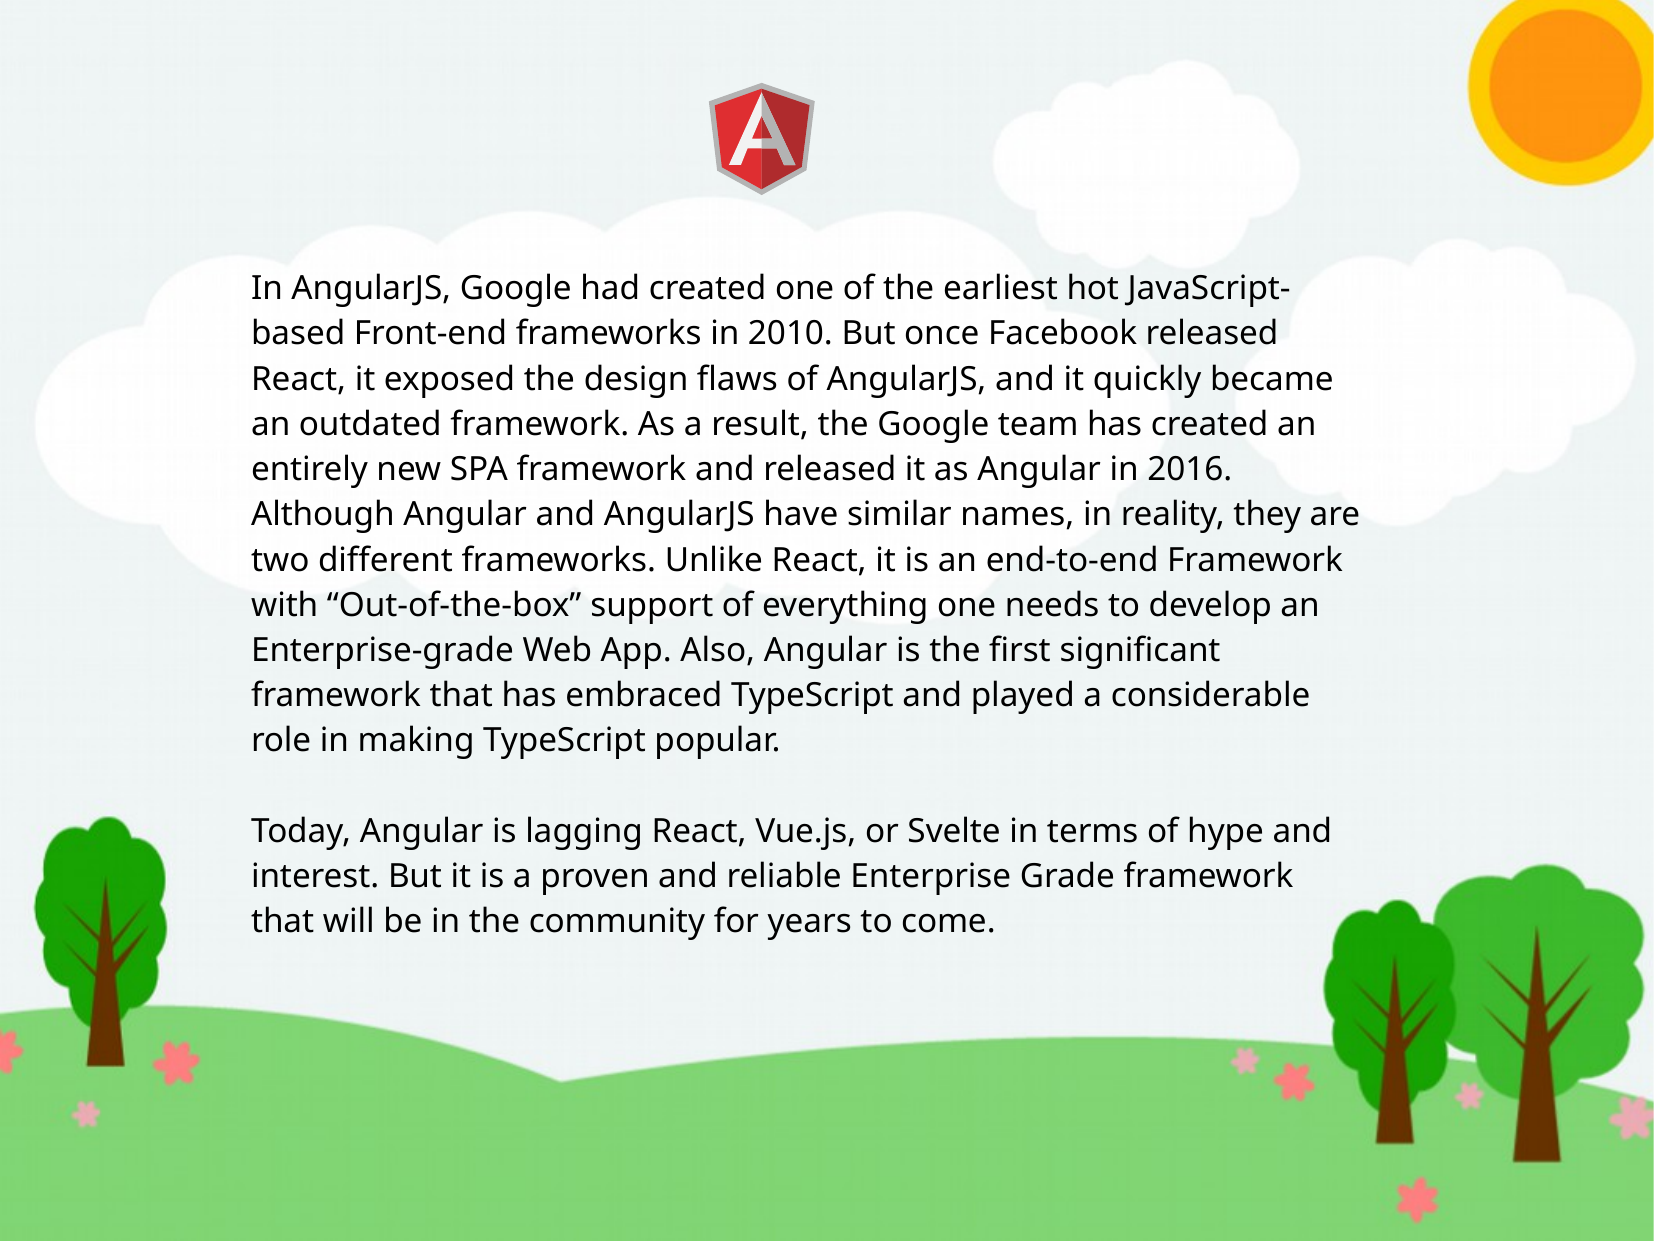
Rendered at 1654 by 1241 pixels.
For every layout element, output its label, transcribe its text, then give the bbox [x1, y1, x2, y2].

text_box In AngularJS, Google had created one of the earliest hot JavaScript-based Front-end frameworks in 2010. But once Facebook released React, it exposed the design flaws of AngularJS, and it quickly became an outdated framework. As a result, the Google team has created an entirely new SPA framework and released it as Angular in 2016. Although Angular and AngularJS have similar names, in reality, they are two different frameworks. Unlike React, it is an end-to-end Framework with “Out-of-the-box” support of everything one needs to develop an Enterprise-grade Web App. Also, Angular is the first significant framework that has embraced TypeScript and played a considerable role in making TypeScript popular. Today, Angular is lagging React, Vue.js, or Svelte in terms of hype and interest. But it is a proven and reliable Enterprise Grade framework that will be in the community for years to come. [236, 256, 1382, 851]
picture [0, 0, 1654, 1241]
